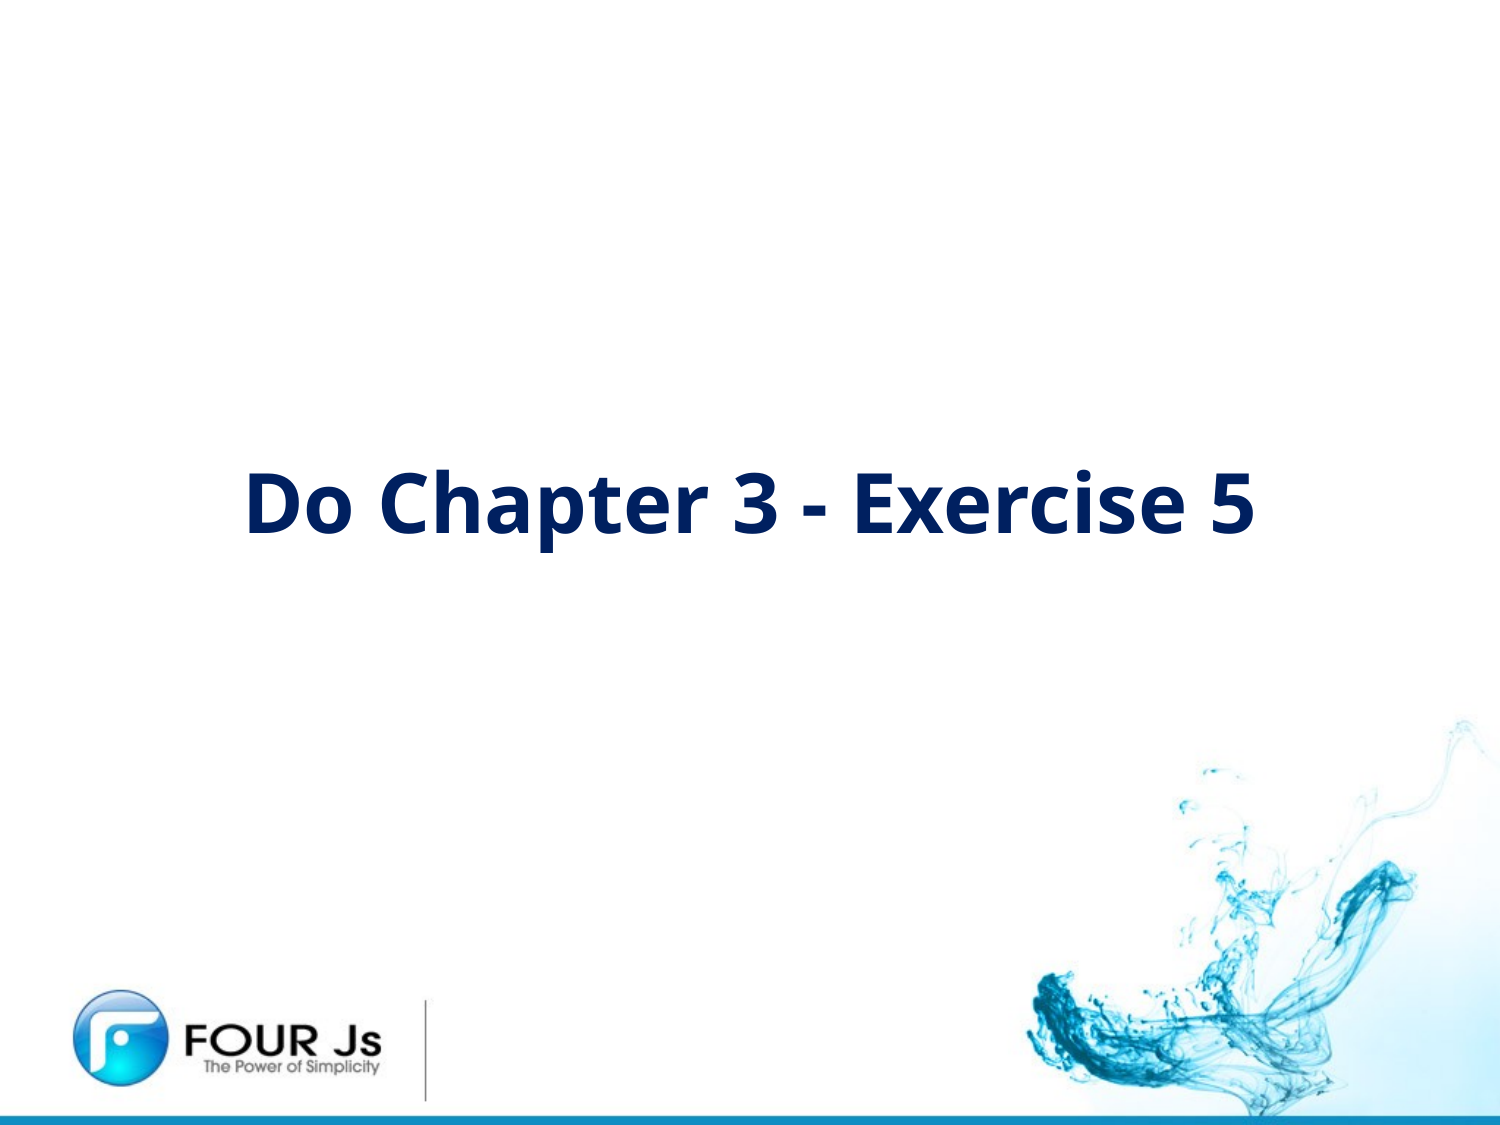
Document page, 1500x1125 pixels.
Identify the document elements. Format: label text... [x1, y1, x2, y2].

picture [0, 0, 1500, 1122]
title Do Chapter 3 - Exercise 5 [112, 337, 1388, 663]
